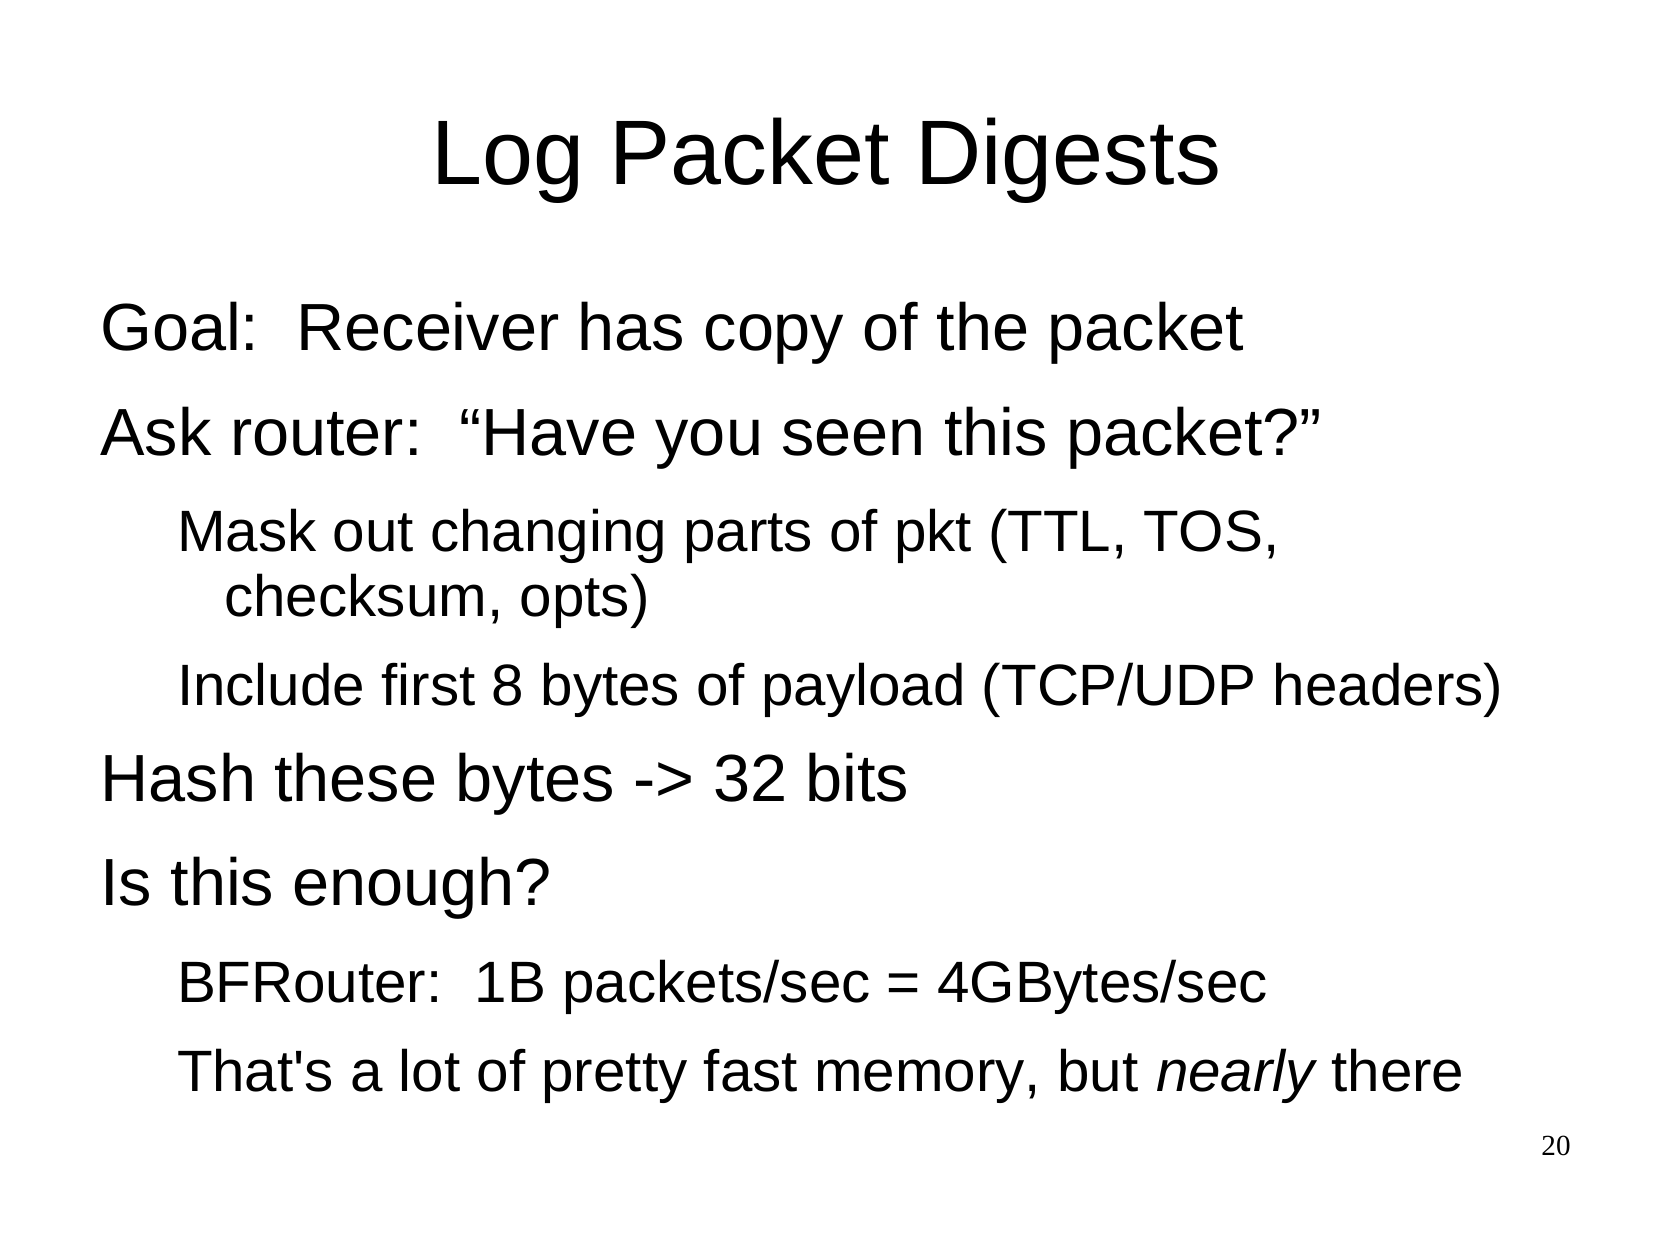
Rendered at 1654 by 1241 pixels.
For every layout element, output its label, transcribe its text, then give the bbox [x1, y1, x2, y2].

list Goal: Receiver has copy of the packet Ask router: “Have you seen this packet?” Mask out changing parts of pkt (TTL, TOS, checksum, opts) Include first 8 bytes of payload (TCP/UDP headers) Hash these bytes -> 32 bits Is this enough? BFRouter: 1B packets/sec = 4GBytes/sec That's a lot of pretty fast memory, but nearly there [82, 290, 1571, 1174]
title Log Packet Digests [82, 56, 1571, 250]
